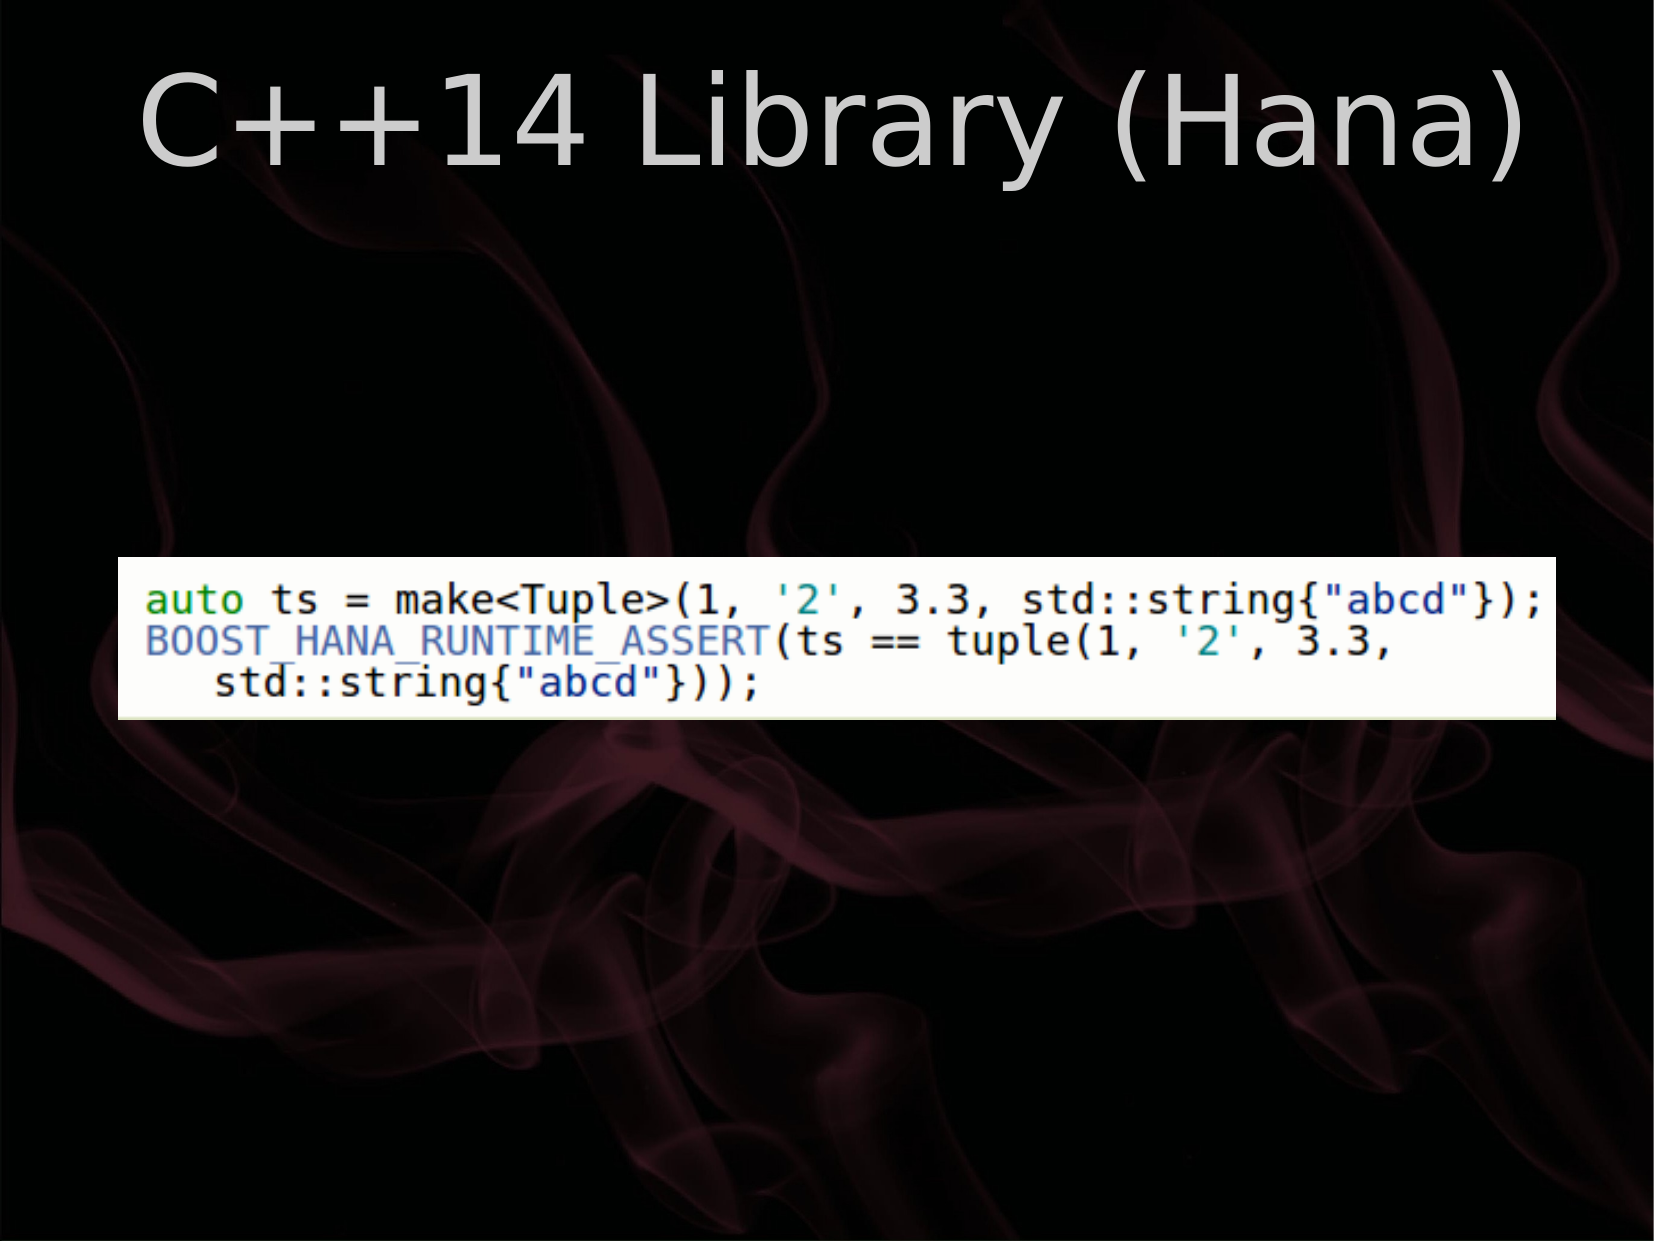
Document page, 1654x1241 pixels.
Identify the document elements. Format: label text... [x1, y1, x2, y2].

title C++14 Library (Hana) [90, 45, 1579, 200]
picture [0, 0, 1654, 1241]
